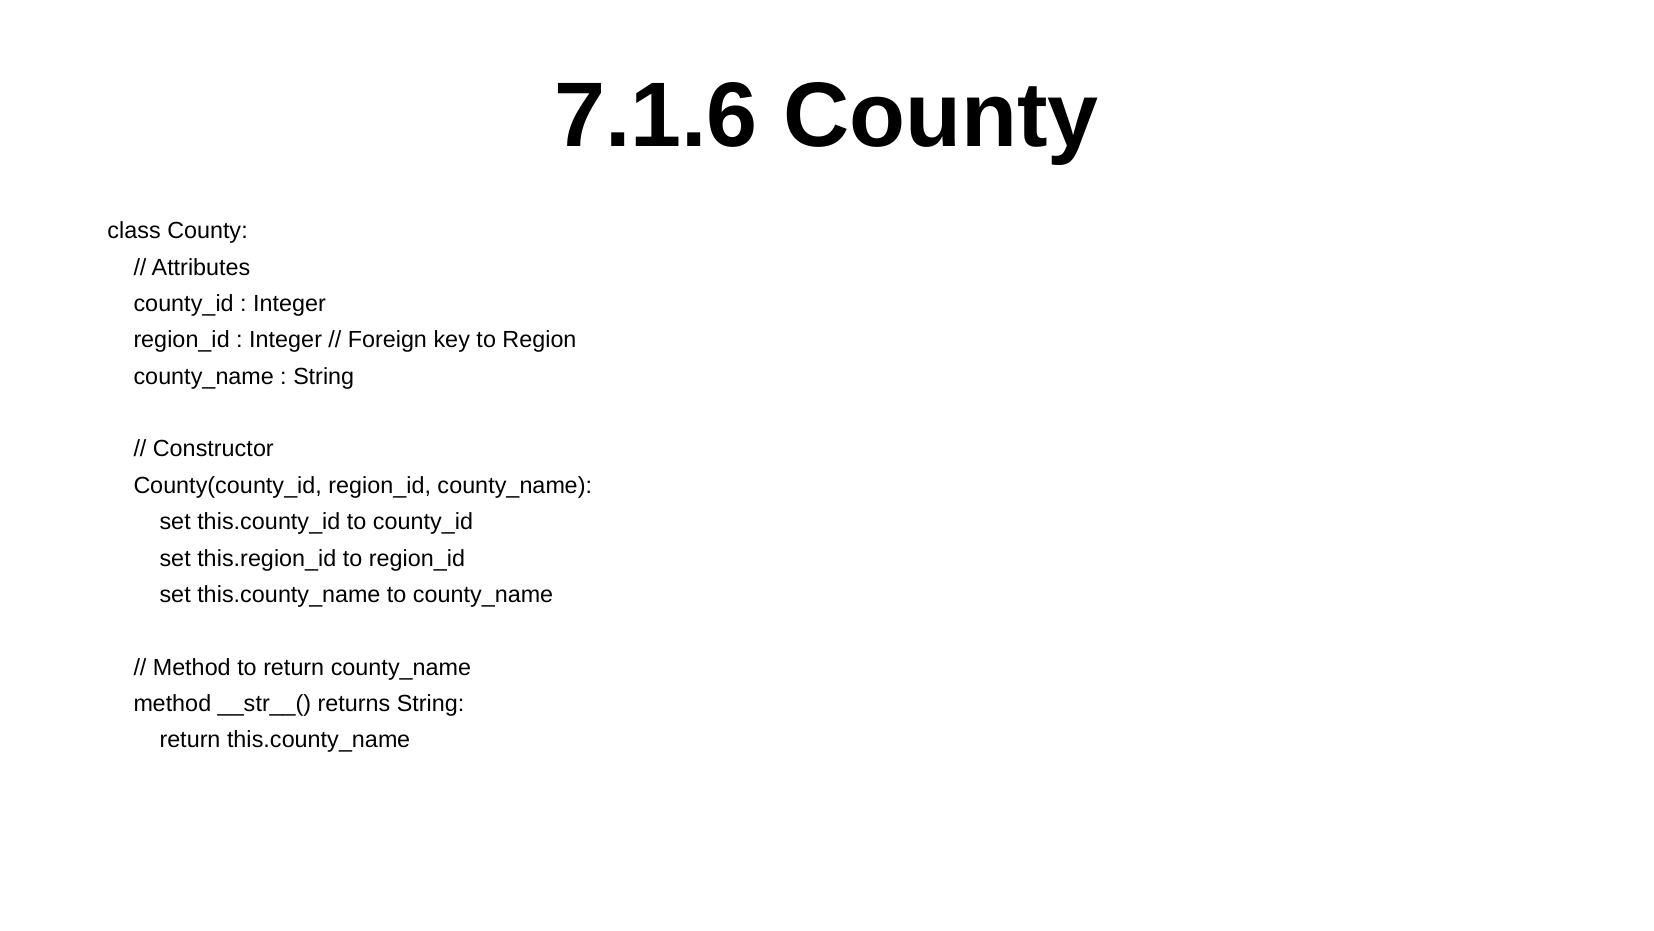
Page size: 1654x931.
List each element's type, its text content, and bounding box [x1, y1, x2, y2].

title 7.1.6 County [82, 37, 1571, 193]
list class County: // Attributes county_id : Integer region_id : Integer // Foreign key to Region county_name : String // Constructor County(county_id, region_id, county_name): set this.county_id to county_id set this.region_id to region_id set this.county_name to county_name // Method to return county_name method __str__() returns String: return this.county_name [82, 217, 1571, 758]
